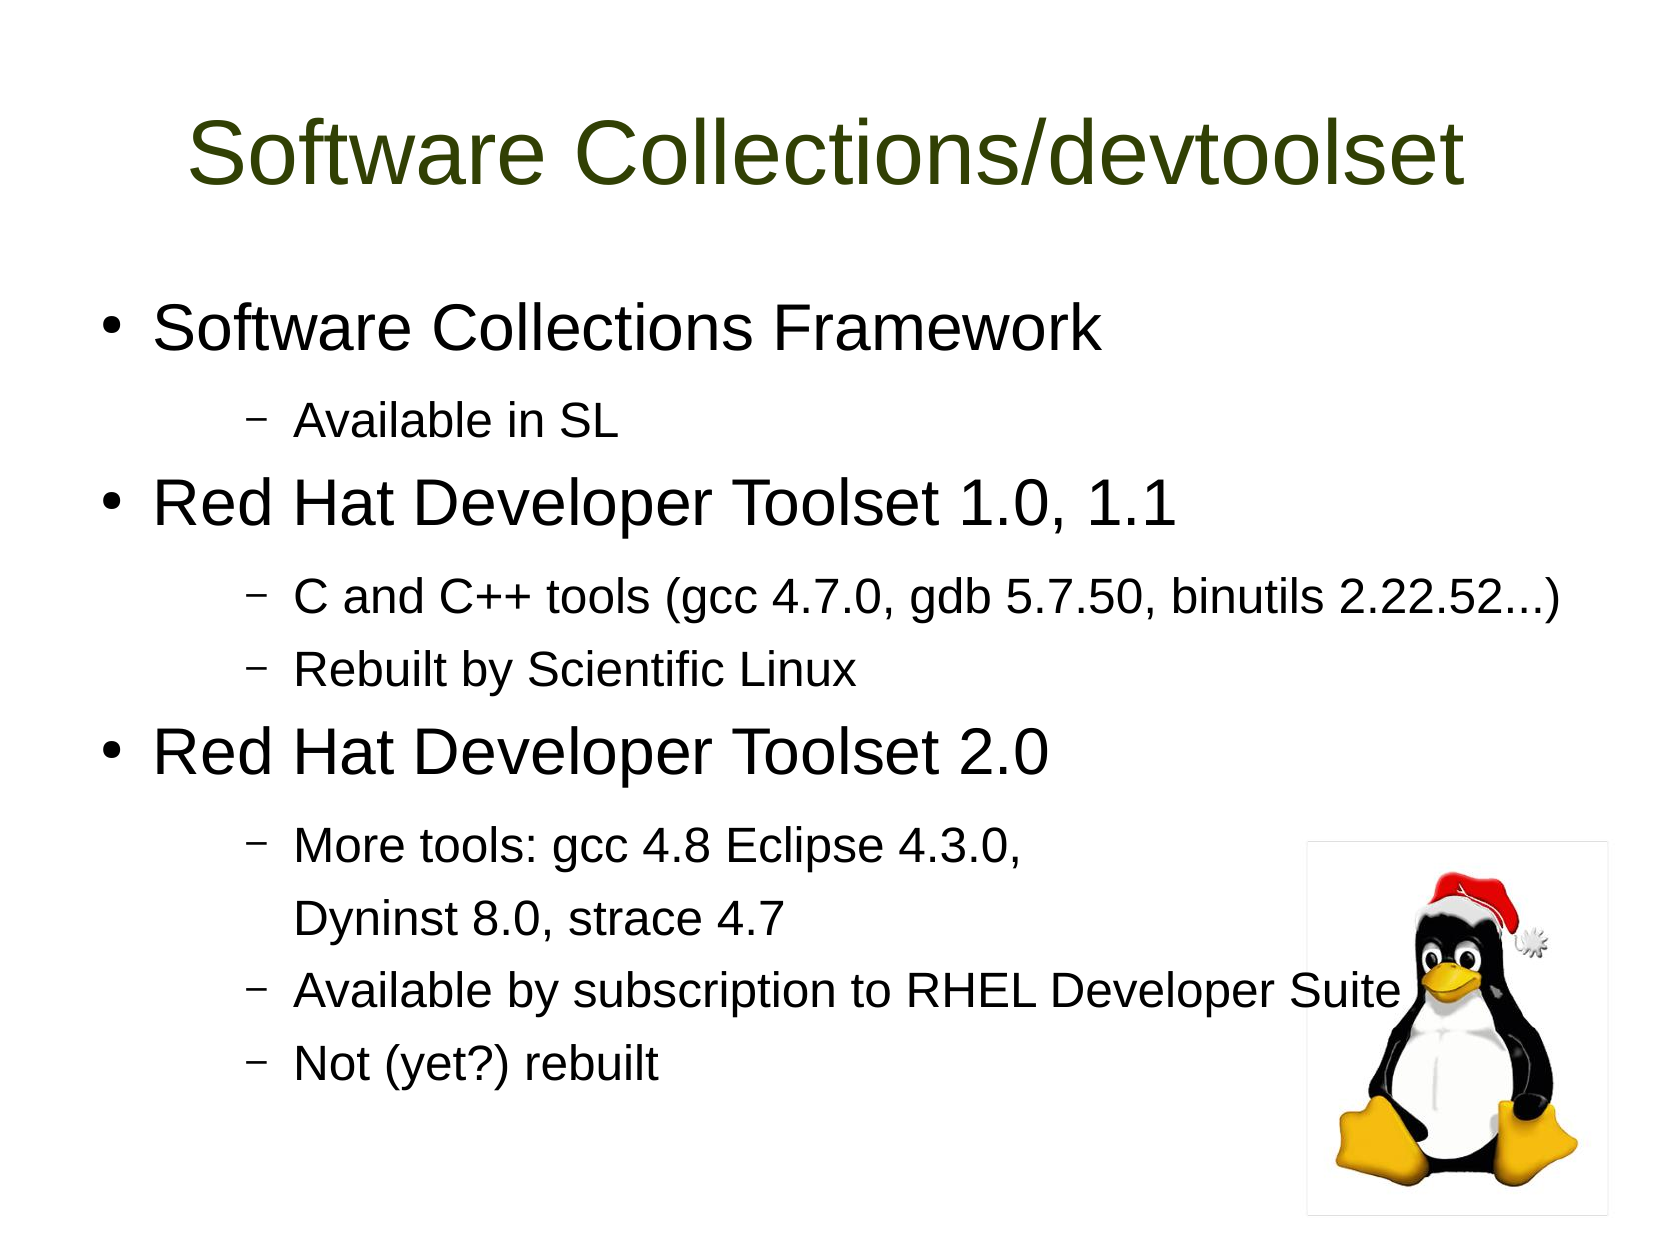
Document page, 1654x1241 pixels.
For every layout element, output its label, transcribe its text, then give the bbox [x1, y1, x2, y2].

picture [1260, 831, 1654, 1225]
list Software Collections Framework Available in SL Red Hat Developer Toolset 1.0, 1.1 C and C++ tools (gcc 4.7.0, gdb 5.7.50, binutils 2.22.52...) Rebuilt by Scientific Linux Red Hat Developer Toolset 2.0 More tools: gcc 4.8 Eclipse 4.3.0, Dyninst 8.0, strace 4.7 Available by subscription to RHEL Developer Suite Not (yet?) rebuilt [82, 290, 1571, 1109]
title Software Collections/devtoolset [82, 49, 1571, 257]
